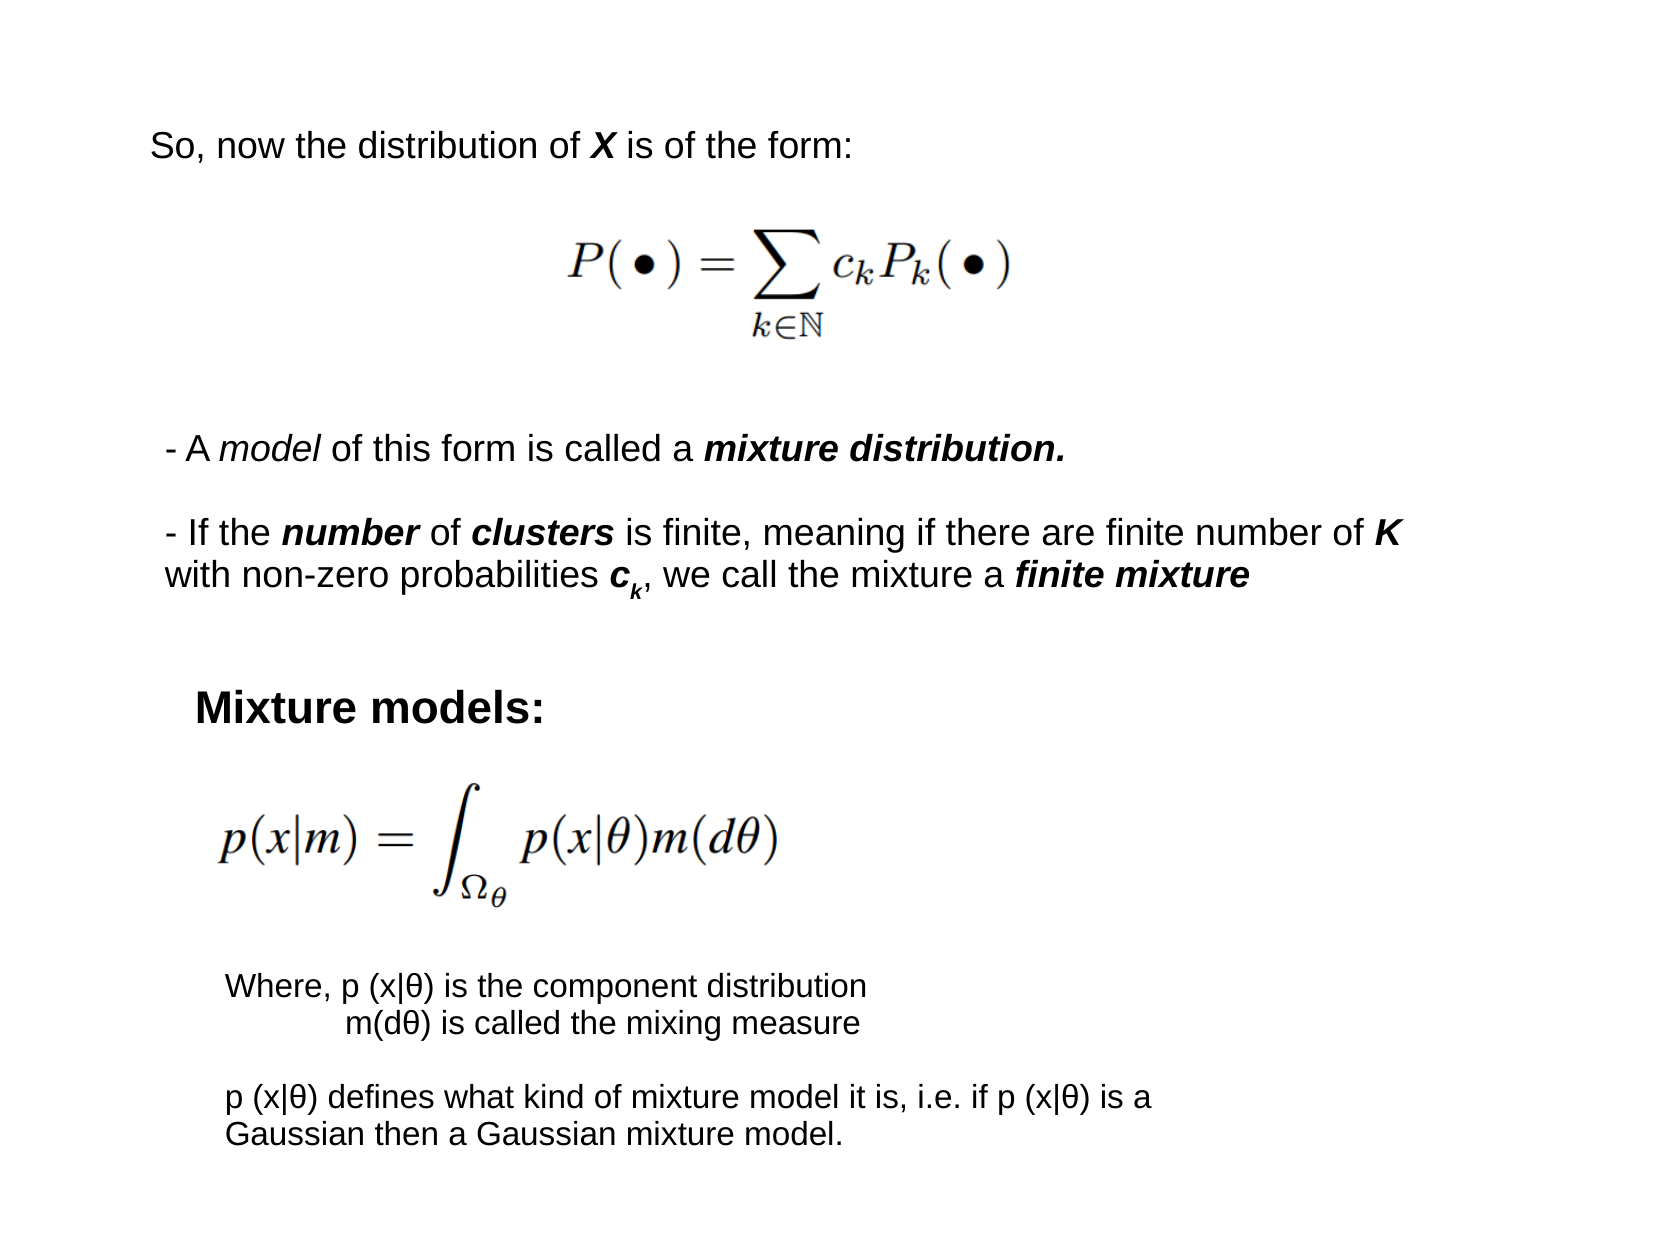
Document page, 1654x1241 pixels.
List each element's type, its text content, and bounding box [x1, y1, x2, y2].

picture [563, 205, 1021, 361]
text_box Mixture models: [180, 675, 901, 796]
text_box So, now the distribution of X is of the form: [135, 75, 1441, 174]
text_box Where, p (x|θ) is the component distribution m(dθ) is called the mixing measure p (x|θ) defines what kind of mixture model it is, i.e. if p (x|θ) is a Gaussian then a Gaussian mixture model. [210, 960, 1291, 1197]
picture [198, 796, 796, 922]
text_box - A model of this form is called a mixture distribution. - If the number of clusters is finite, meaning if there are finite number of K with non-zero probabilities ck, we call the mixture a finite mixture [150, 420, 1456, 696]
